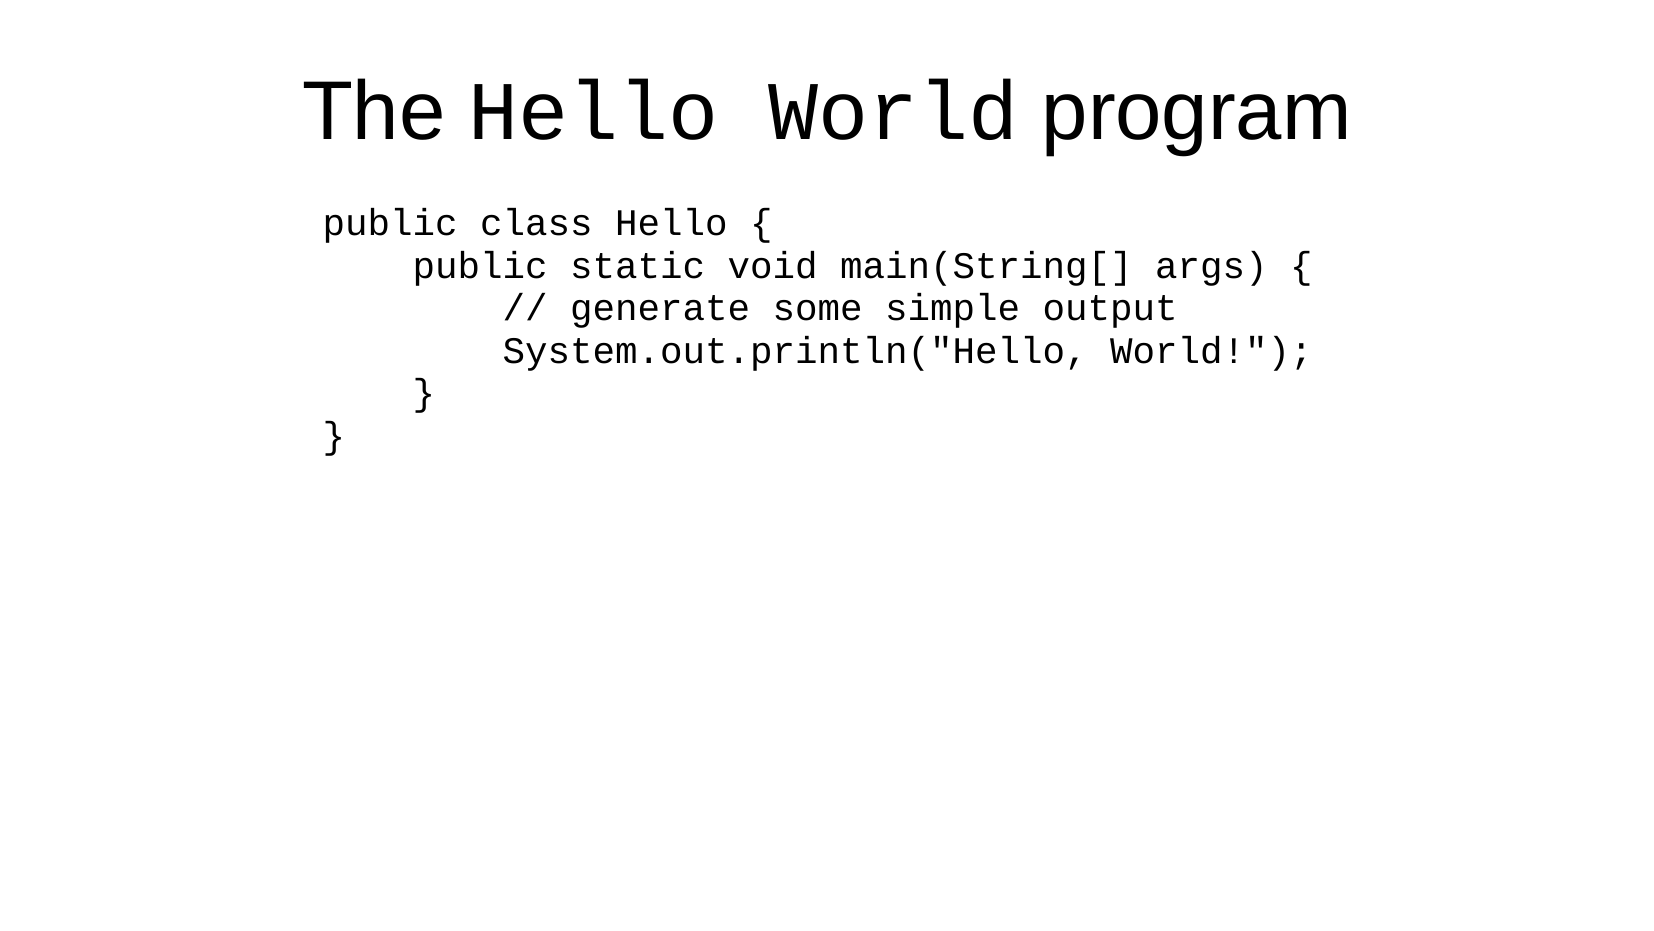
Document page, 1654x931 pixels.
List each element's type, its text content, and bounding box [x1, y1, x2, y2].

text_box public class Hello { public static void main(String[] args) { // generate some simple output System.out.println("Hello, World!"); } } [307, 196, 1328, 510]
title The Hello World program [82, 37, 1571, 193]
